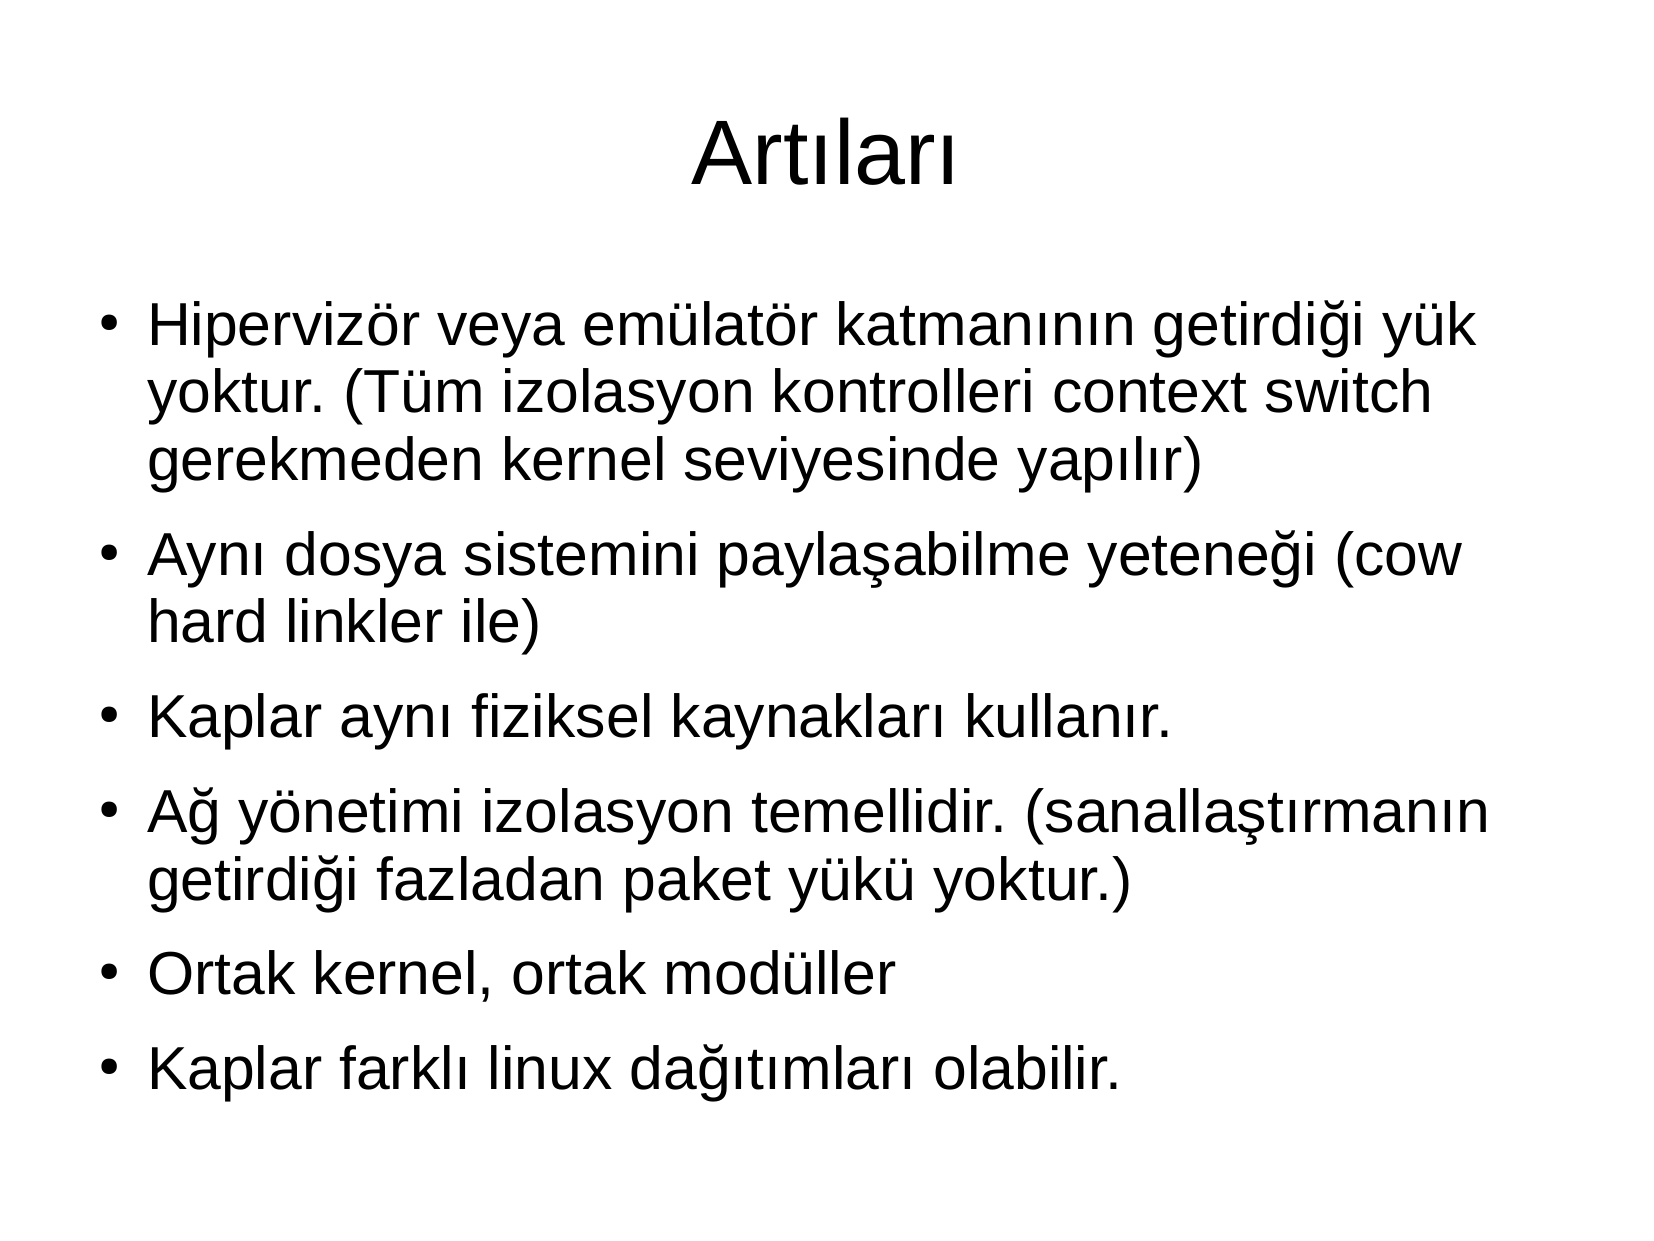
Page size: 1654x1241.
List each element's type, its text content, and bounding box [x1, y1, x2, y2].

title Artıları [82, 56, 1571, 250]
list Hipervizör veya emülatör katmanının getirdiği yük yoktur. (Tüm izolasyon kontrolleri context switch gerekmeden kernel seviyesinde yapılır) Aynı dosya sistemini paylaşabilme yeteneği (cow hard linkler ile) Kaplar aynı fiziksel kaynakları kullanır. Ağ yönetimi izolasyon temellidir. (sanallaştırmanın getirdiği fazladan paket yükü yoktur.) Ortak kernel, ortak modüller Kaplar farklı linux dağıtımları olabilir. [82, 290, 1571, 1109]
